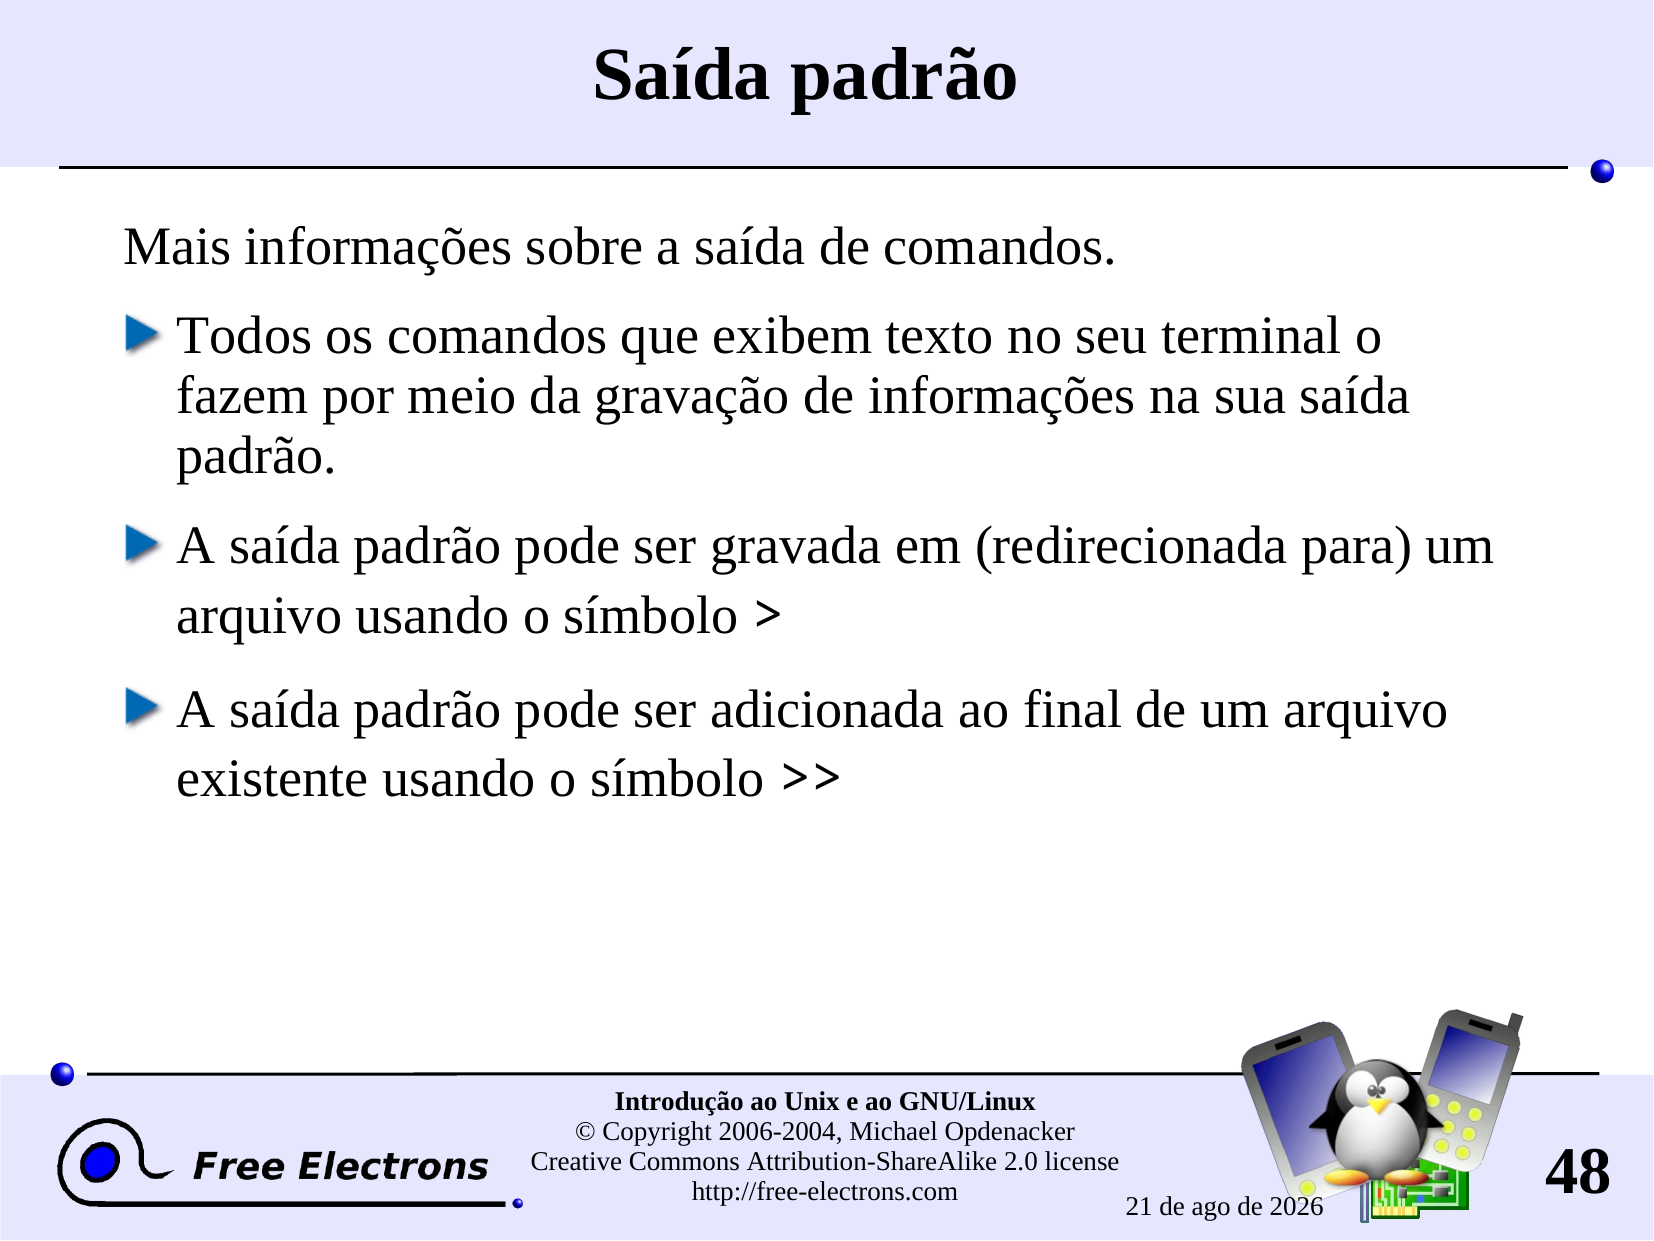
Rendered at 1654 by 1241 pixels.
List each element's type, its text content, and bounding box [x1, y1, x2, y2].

title Saída padrão [60, 25, 1551, 124]
picture [50, 1107, 527, 1216]
picture [1231, 1007, 1538, 1241]
picture [1286, 1198, 1293, 1214]
list Mais informações sobre a saída de comandos. Todos os comandos que exibem texto no seu terminal o fazem por meio da gravação de informações na sua saída padrão. A saída padrão pode ser gravada em (redirecionada para) um arquivo usando o símbolo > A saída padrão pode ser adicionada ao final de um arquivo existente usando o símbolo >> [105, 216, 1518, 1066]
